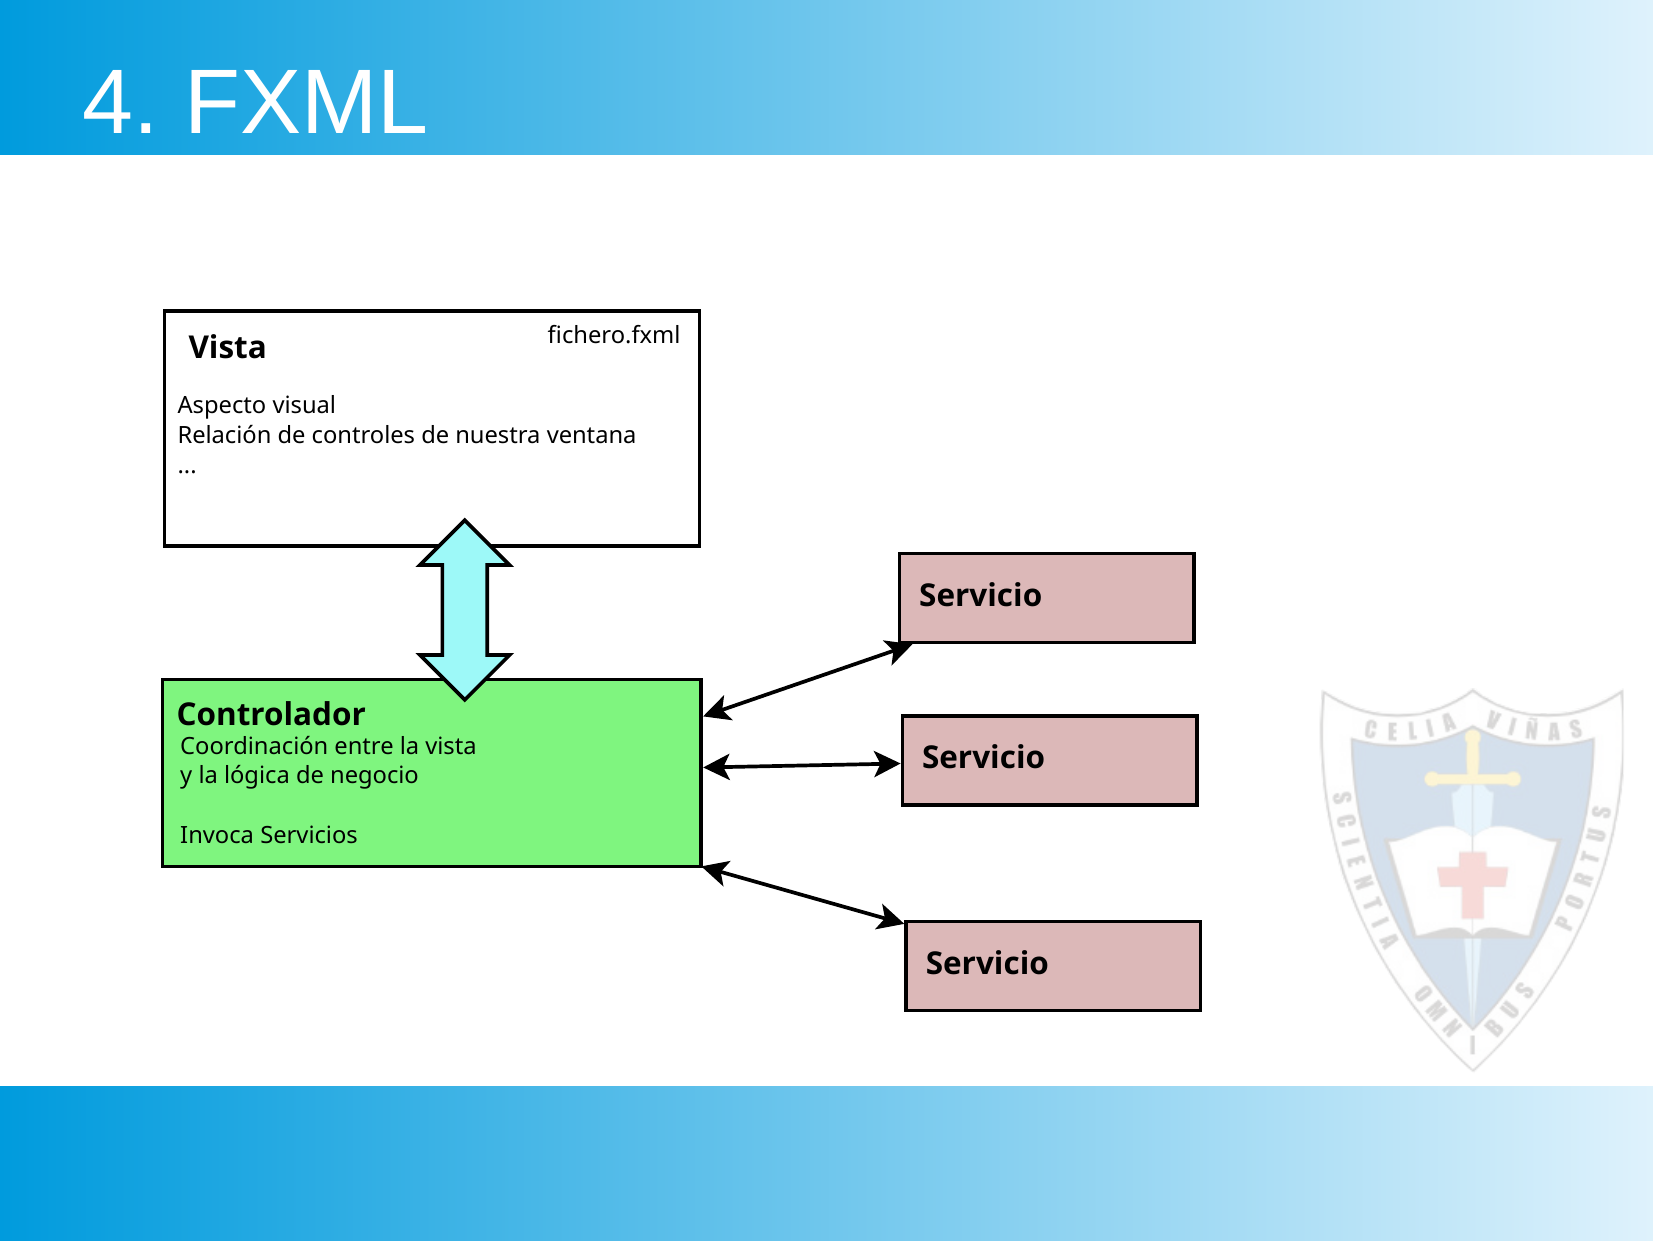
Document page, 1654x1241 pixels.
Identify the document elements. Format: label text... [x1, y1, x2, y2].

picture [141, 271, 1217, 1014]
picture [1317, 673, 1630, 1086]
title 4. FXML [82, 49, 1571, 155]
